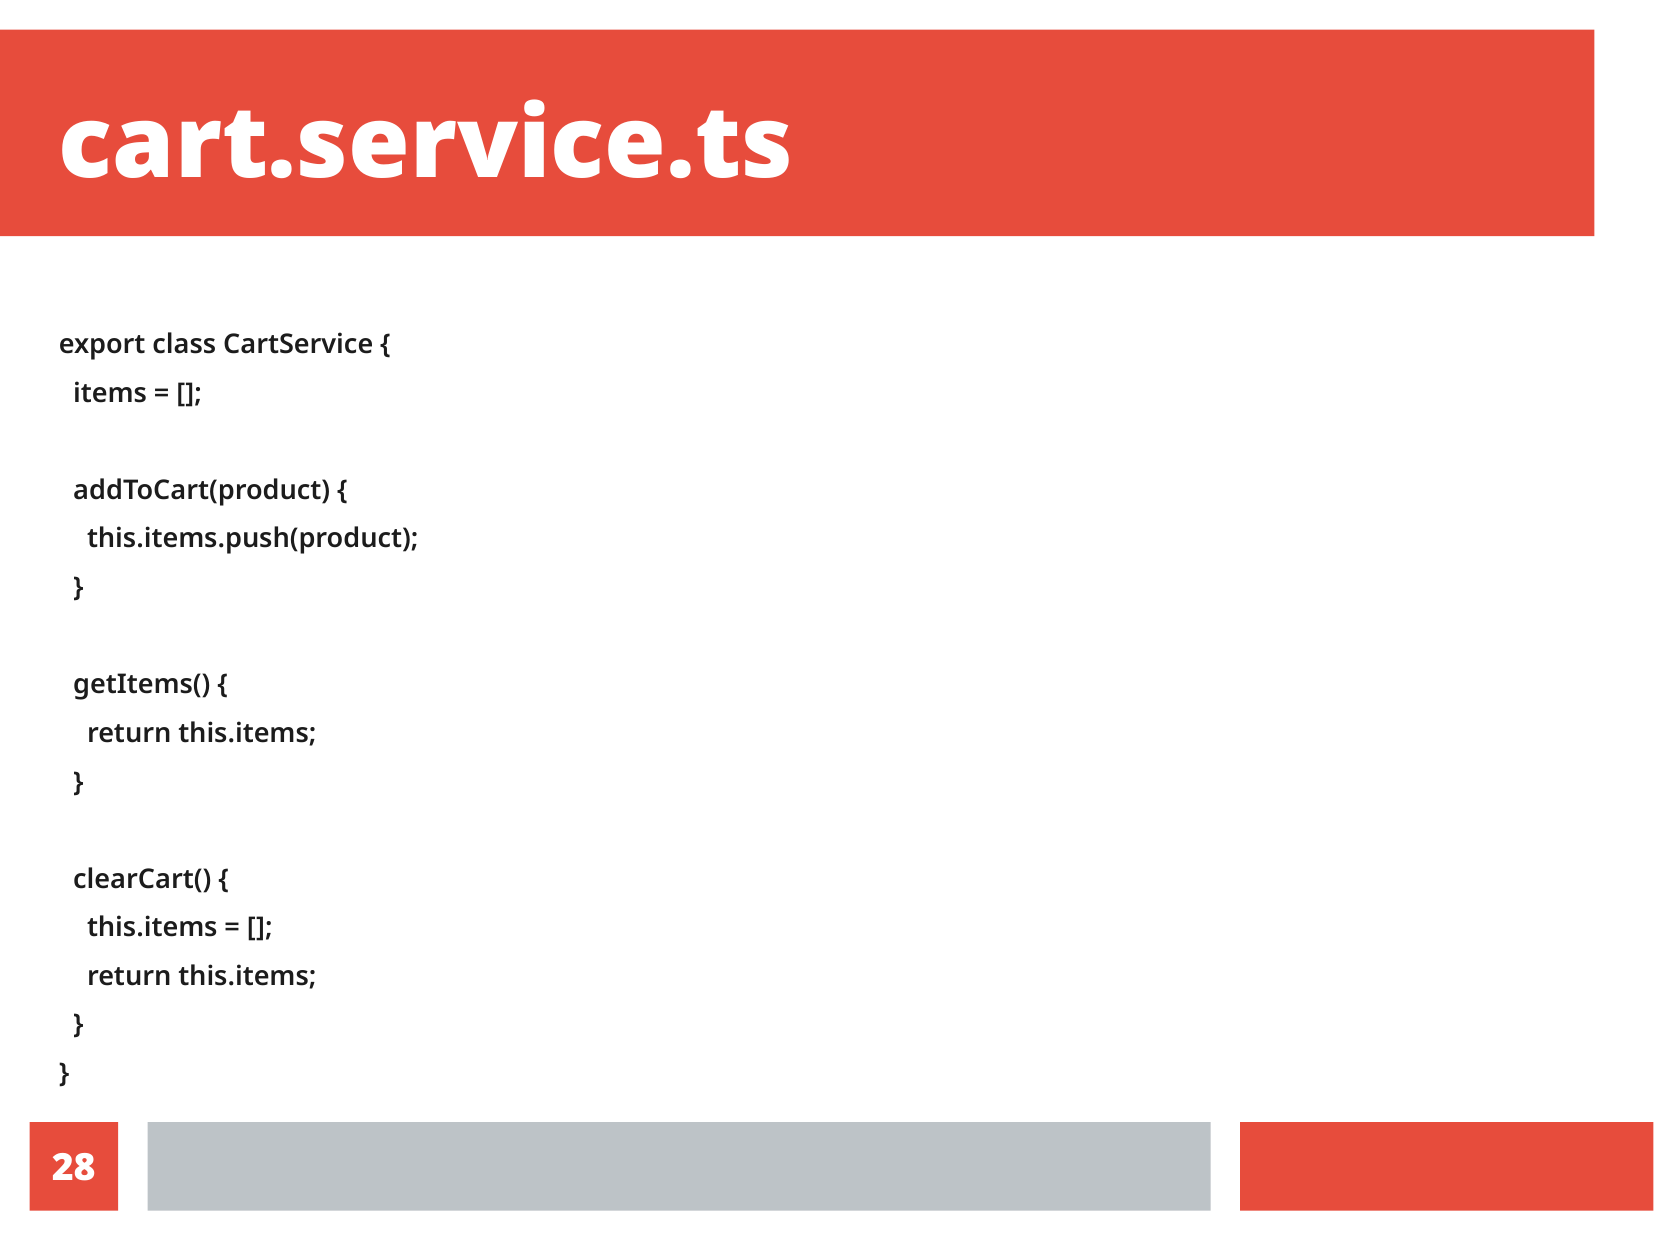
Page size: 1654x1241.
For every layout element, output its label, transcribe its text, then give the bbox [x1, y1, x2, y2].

list export class CartService { items = []; addToCart(product) { this.items.push(product); } getItems() { return this.items; } clearCart() { this.items = []; return this.items; } } [59, 324, 1565, 1093]
title cart.service.ts [59, 59, 1595, 207]
